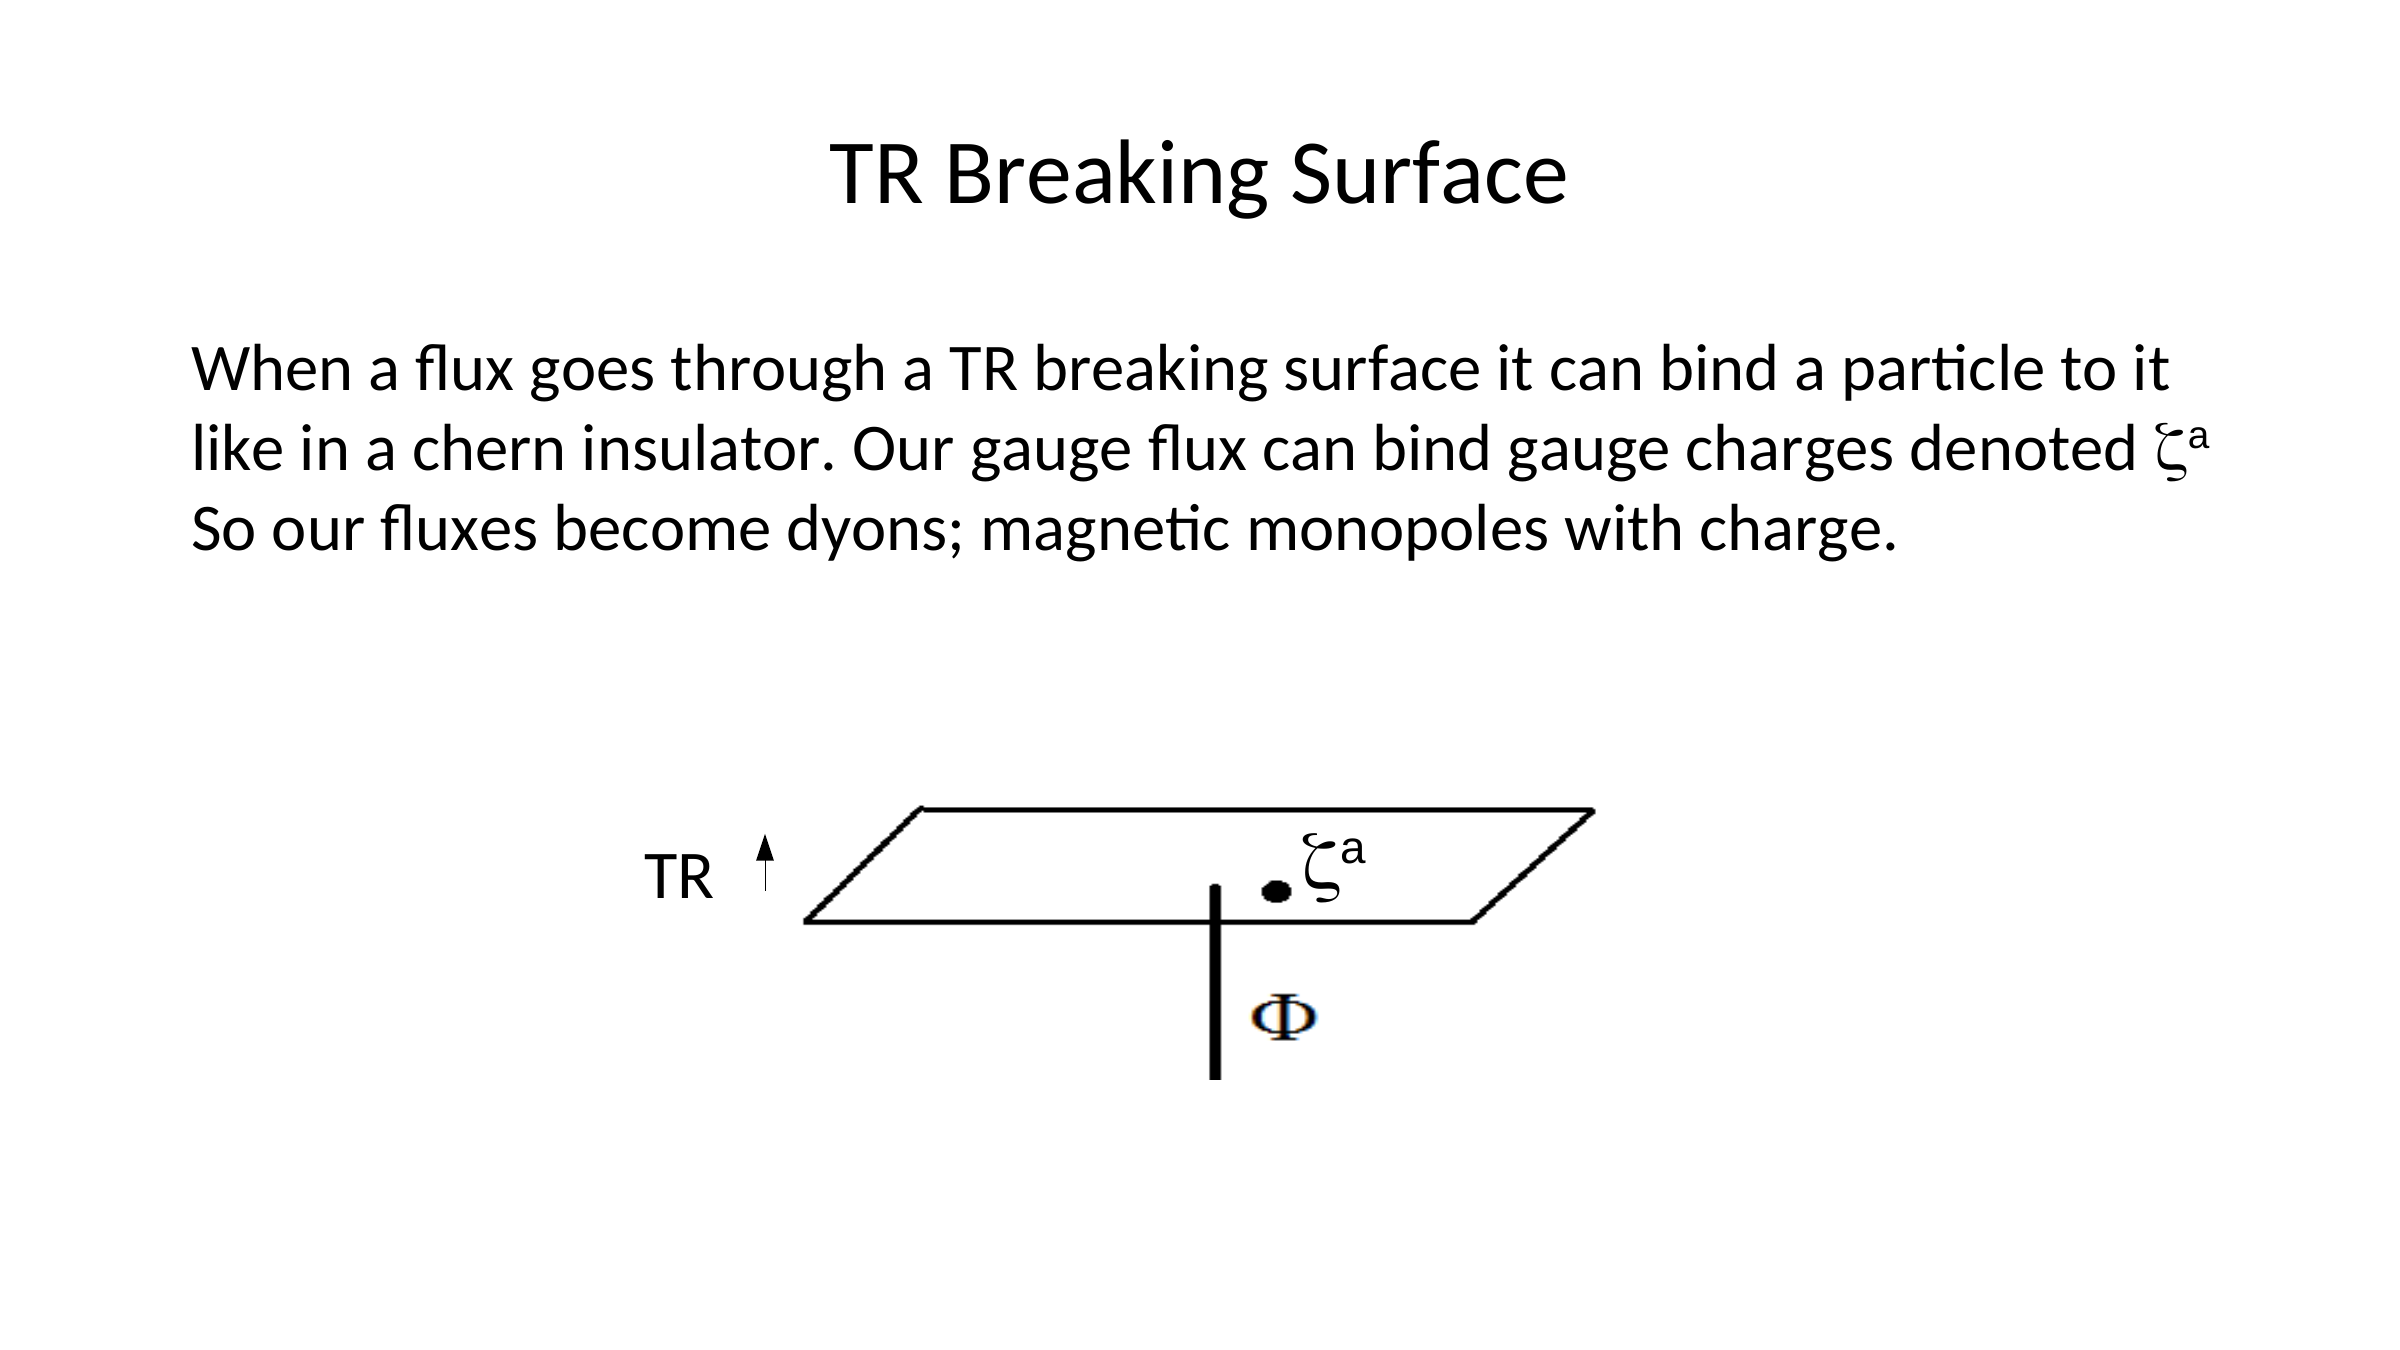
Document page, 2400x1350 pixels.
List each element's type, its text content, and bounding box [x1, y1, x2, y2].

title TR Breaking Surface [120, 53, 2280, 280]
text_box TR [630, 822, 871, 991]
picture [795, 772, 1630, 1081]
text_box za [1230, 803, 1456, 914]
list When a flux goes through a TR breaking surface it can bind a particle to it like in a chern insulator. Our gauge flux can bind gauge charges denoted za So our fluxes become dyons; magnetic monopoles with charge. [120, 315, 2280, 784]
